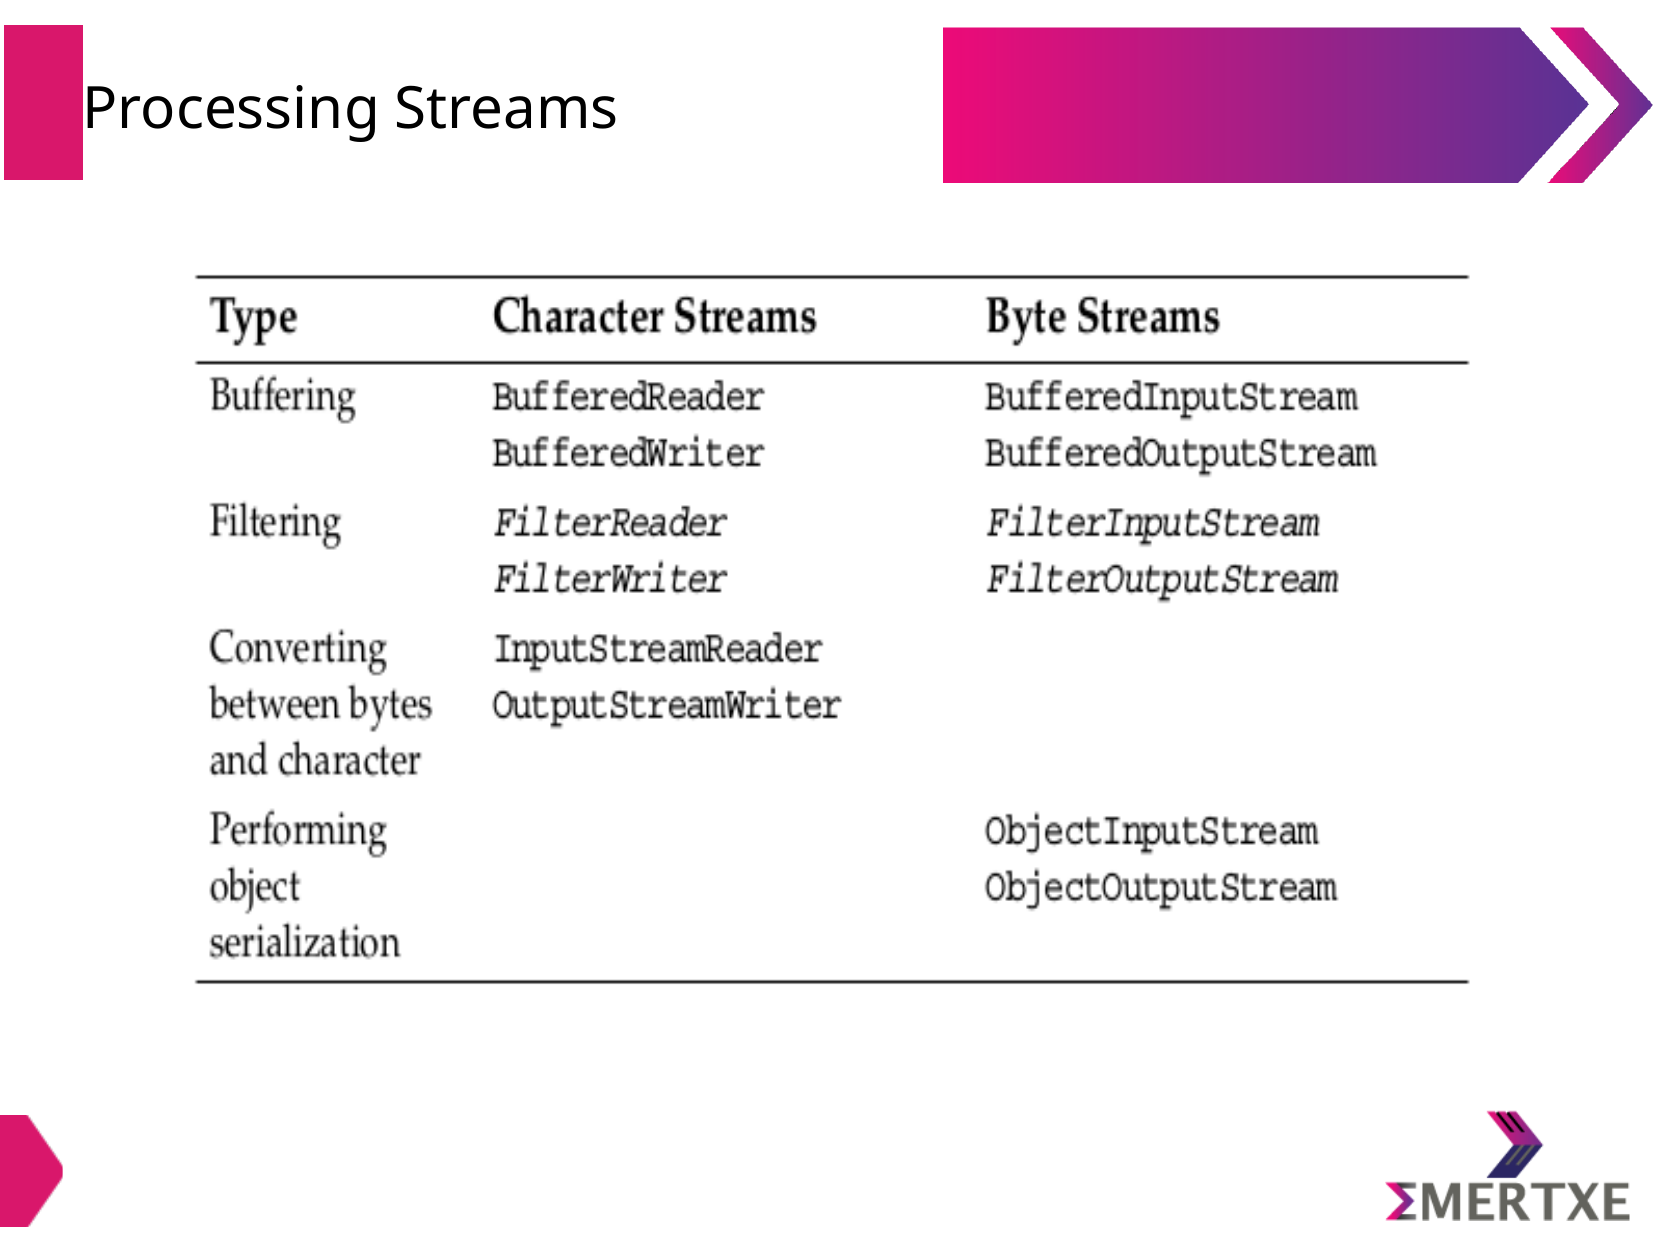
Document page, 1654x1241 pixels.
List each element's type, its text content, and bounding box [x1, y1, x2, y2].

picture [150, 239, 1501, 1036]
title Processing Streams [82, 2, 1571, 210]
picture [1571, 27, 1653, 183]
picture [1385, 1107, 1631, 1221]
